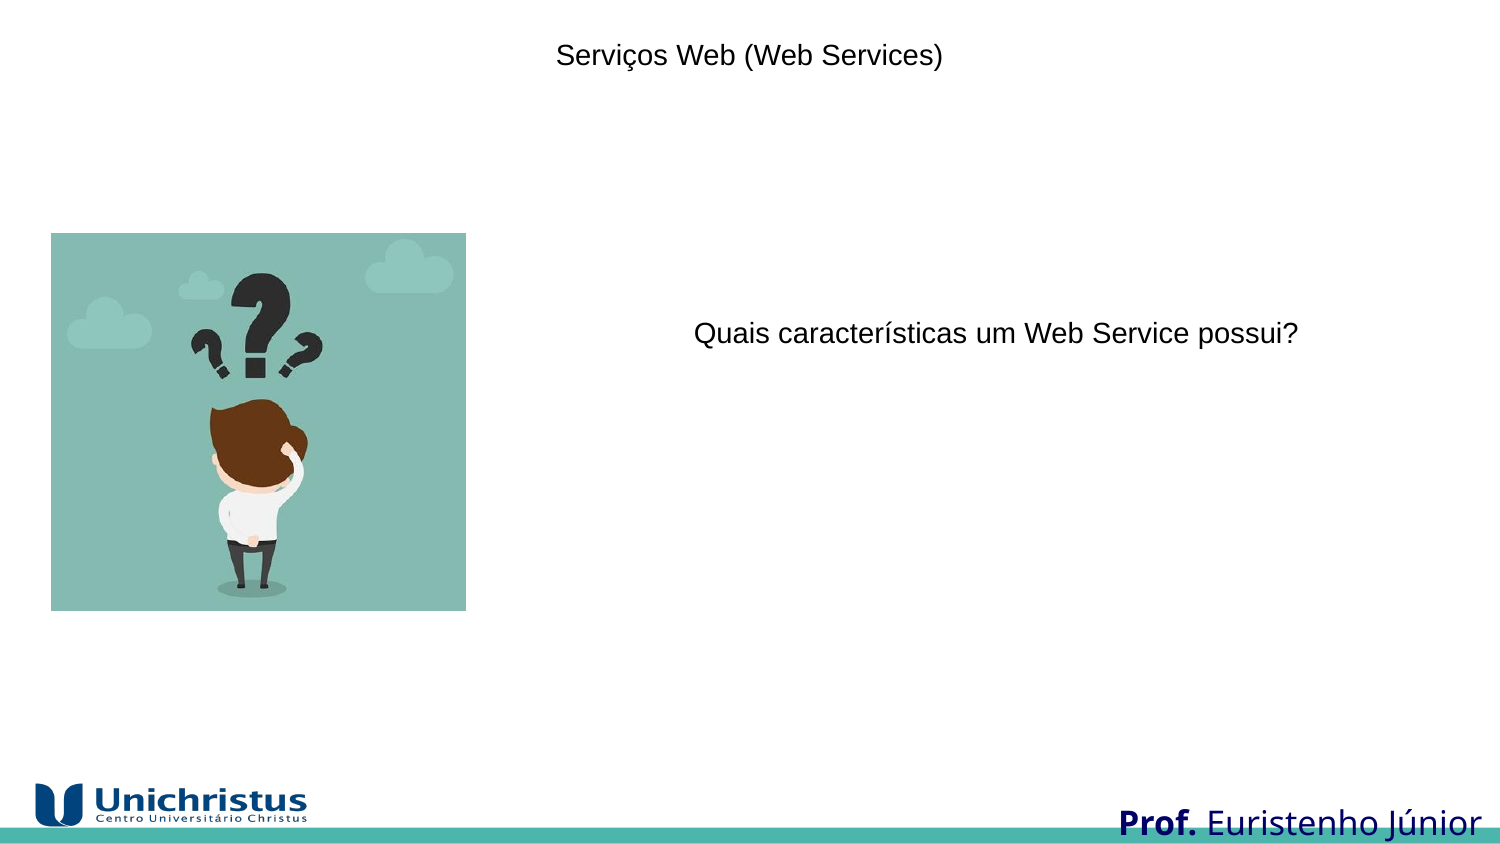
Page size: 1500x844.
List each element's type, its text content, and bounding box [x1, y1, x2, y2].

list Quais características um Web Service possui? [544, 152, 1449, 750]
text_box Prof. Euristenho Júnior [1103, 791, 1500, 844]
picture [31, 781, 311, 828]
picture [51, 233, 466, 611]
title Serviços Web (Web Services) [51, 20, 1449, 137]
